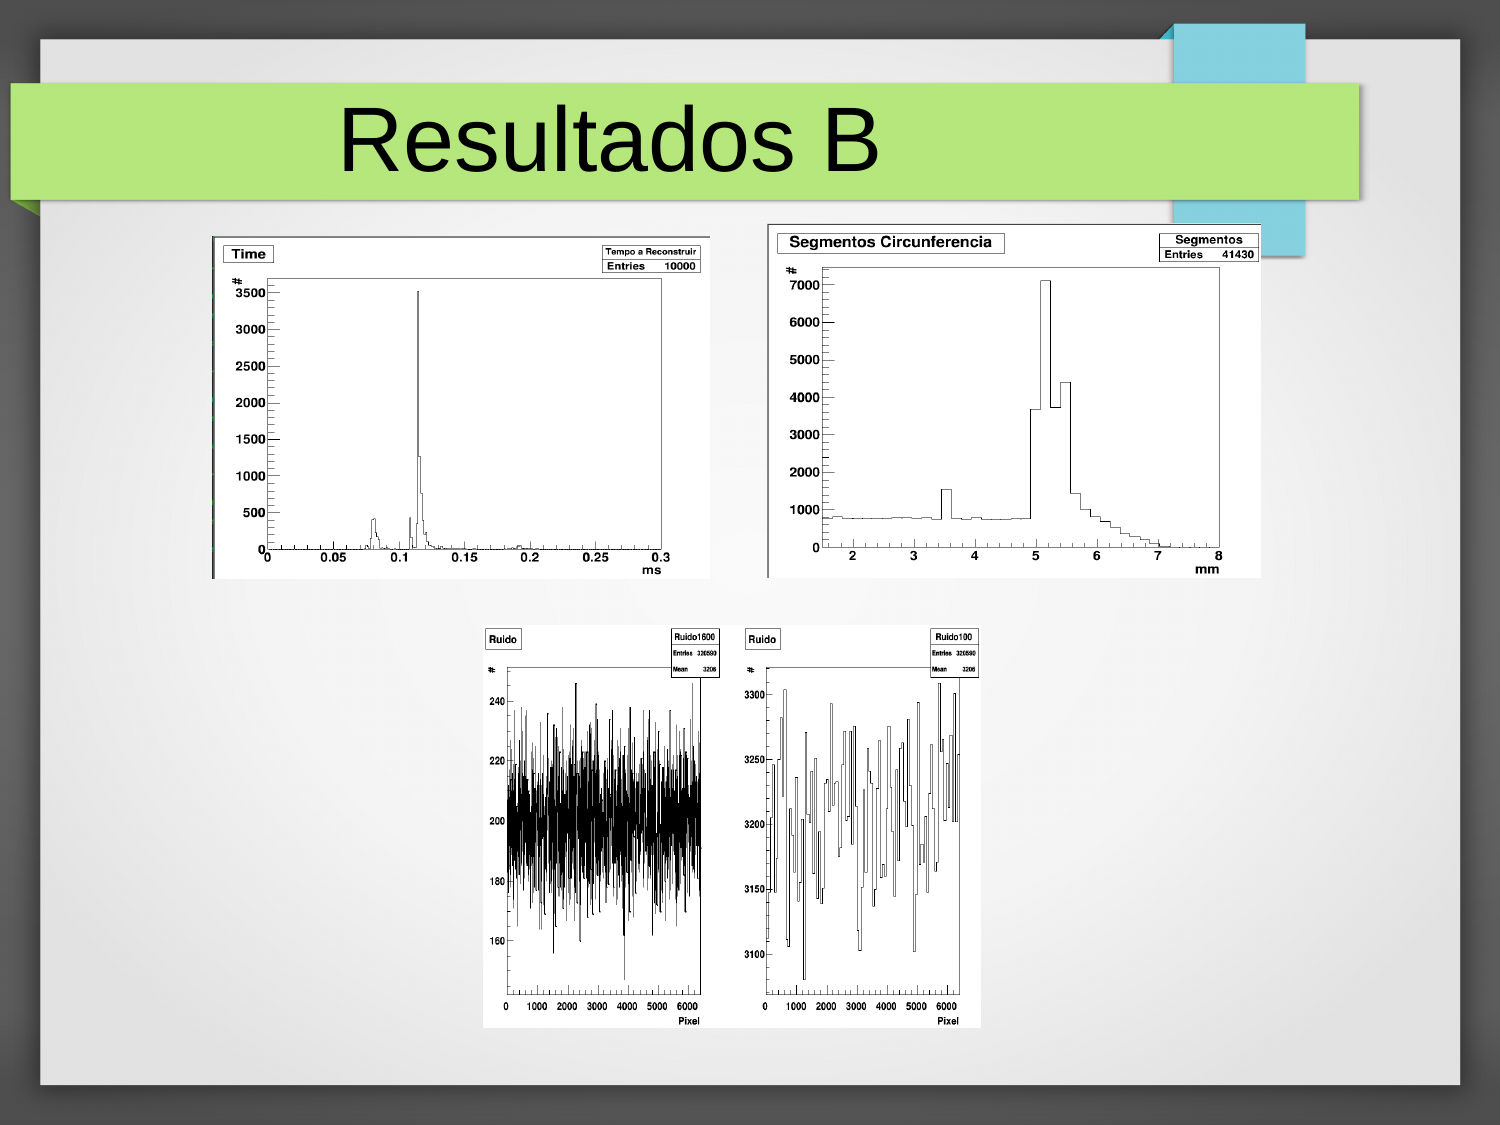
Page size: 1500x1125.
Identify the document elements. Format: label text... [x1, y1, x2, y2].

title Resultados B [75, 85, 1147, 193]
picture [0, 0, 1500, 1125]
